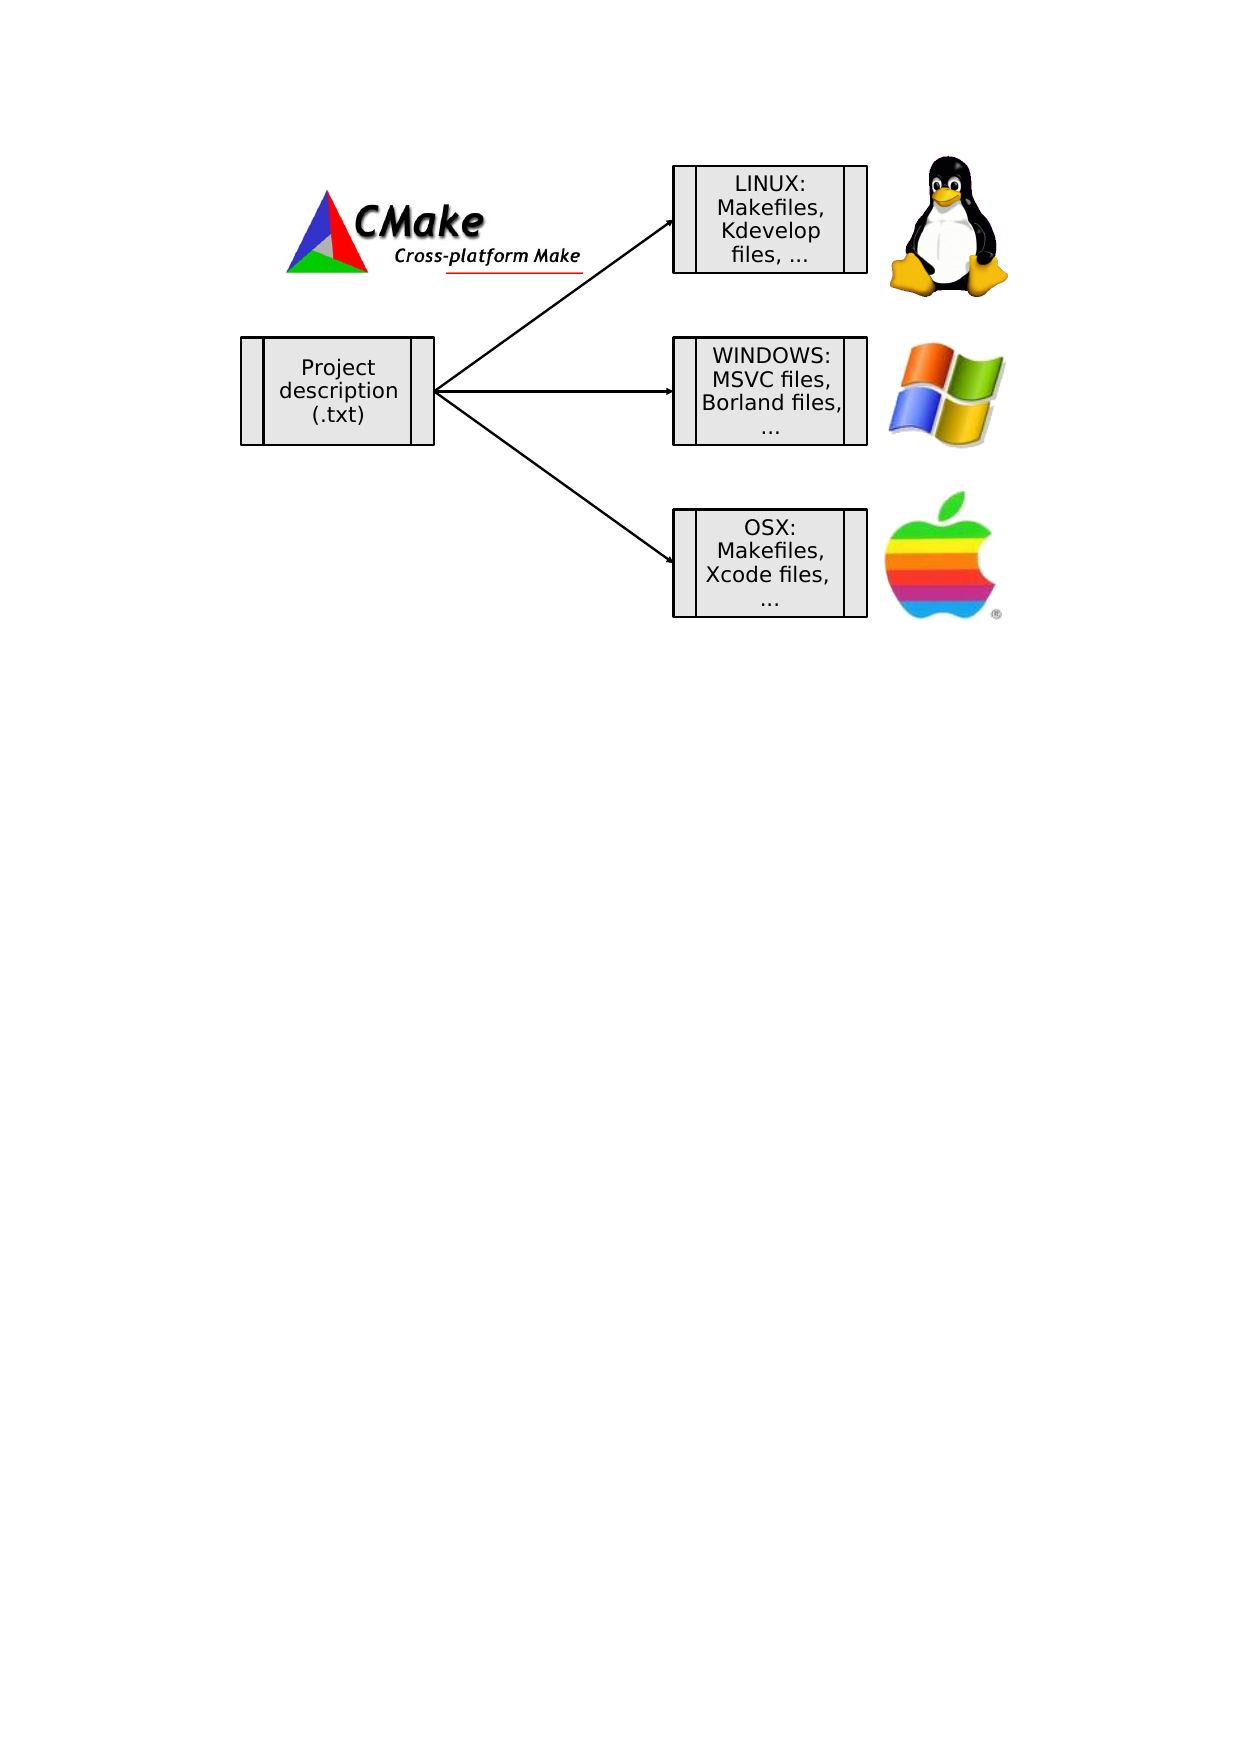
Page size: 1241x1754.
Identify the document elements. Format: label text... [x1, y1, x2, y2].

text_box (.txt) [311, 402, 365, 428]
text_box MSVC files, [712, 367, 832, 390]
picture [883, 491, 1002, 620]
text_box [666, 338, 695, 445]
picture [859, 335, 1033, 462]
text_box Borland files, [701, 390, 843, 416]
text_box [265, 338, 410, 445]
text_box [697, 509, 843, 617]
picture [878, 139, 1033, 309]
text_box [665, 166, 695, 273]
text_box Makefiles, [716, 195, 825, 221]
text_box [696, 338, 843, 446]
text_box ... [759, 586, 781, 612]
text_box [696, 166, 843, 274]
text_box [844, 166, 867, 274]
text_box [411, 338, 434, 446]
text_box Makefiles, [716, 538, 825, 562]
picture [283, 190, 583, 274]
text_box ... [760, 414, 782, 440]
text_box [665, 509, 695, 617]
text_box [844, 338, 867, 446]
text_box Xcode files, [705, 562, 837, 588]
text_box files, ... [731, 242, 810, 268]
text_box WINDOWS: [712, 343, 832, 367]
text_box [845, 509, 867, 617]
text_box [241, 338, 262, 445]
text_box OSX: [744, 515, 797, 538]
text_box description [279, 378, 399, 404]
text_box Project [301, 355, 376, 378]
text_box Kdevelop [721, 218, 821, 245]
text_box LINUX: [734, 171, 807, 195]
